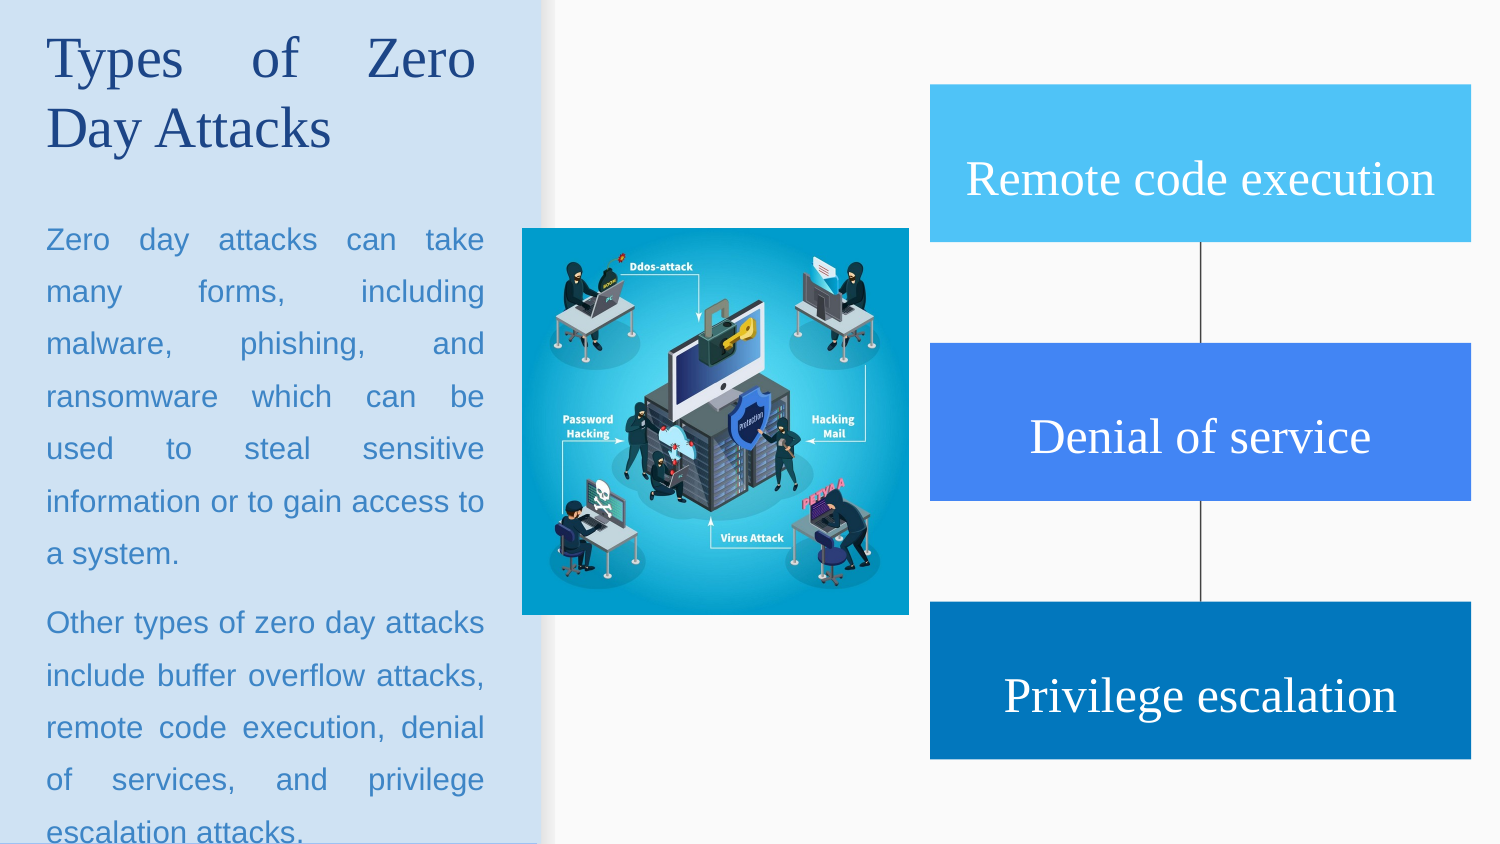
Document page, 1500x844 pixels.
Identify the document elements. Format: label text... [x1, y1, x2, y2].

list Zero day attacks can take many forms, including malware, phishing, and ransomware which can be used to steal sensitive information or to gain access to a system. Other types of zero day attacks include buffer overflow attacks, remote code execution, denial of services, and privilege escalation attacks. [31, 189, 501, 785]
picture [615, 254, 625, 262]
title Privilege escalation [930, 601, 1472, 760]
text_box [0, 0, 542, 844]
title Denial of service [930, 342, 1472, 501]
picture [544, 251, 888, 594]
title Remote code execution [930, 84, 1472, 243]
picture [849, 563, 855, 570]
title Types of Zero Day Attacks [31, 17, 492, 174]
